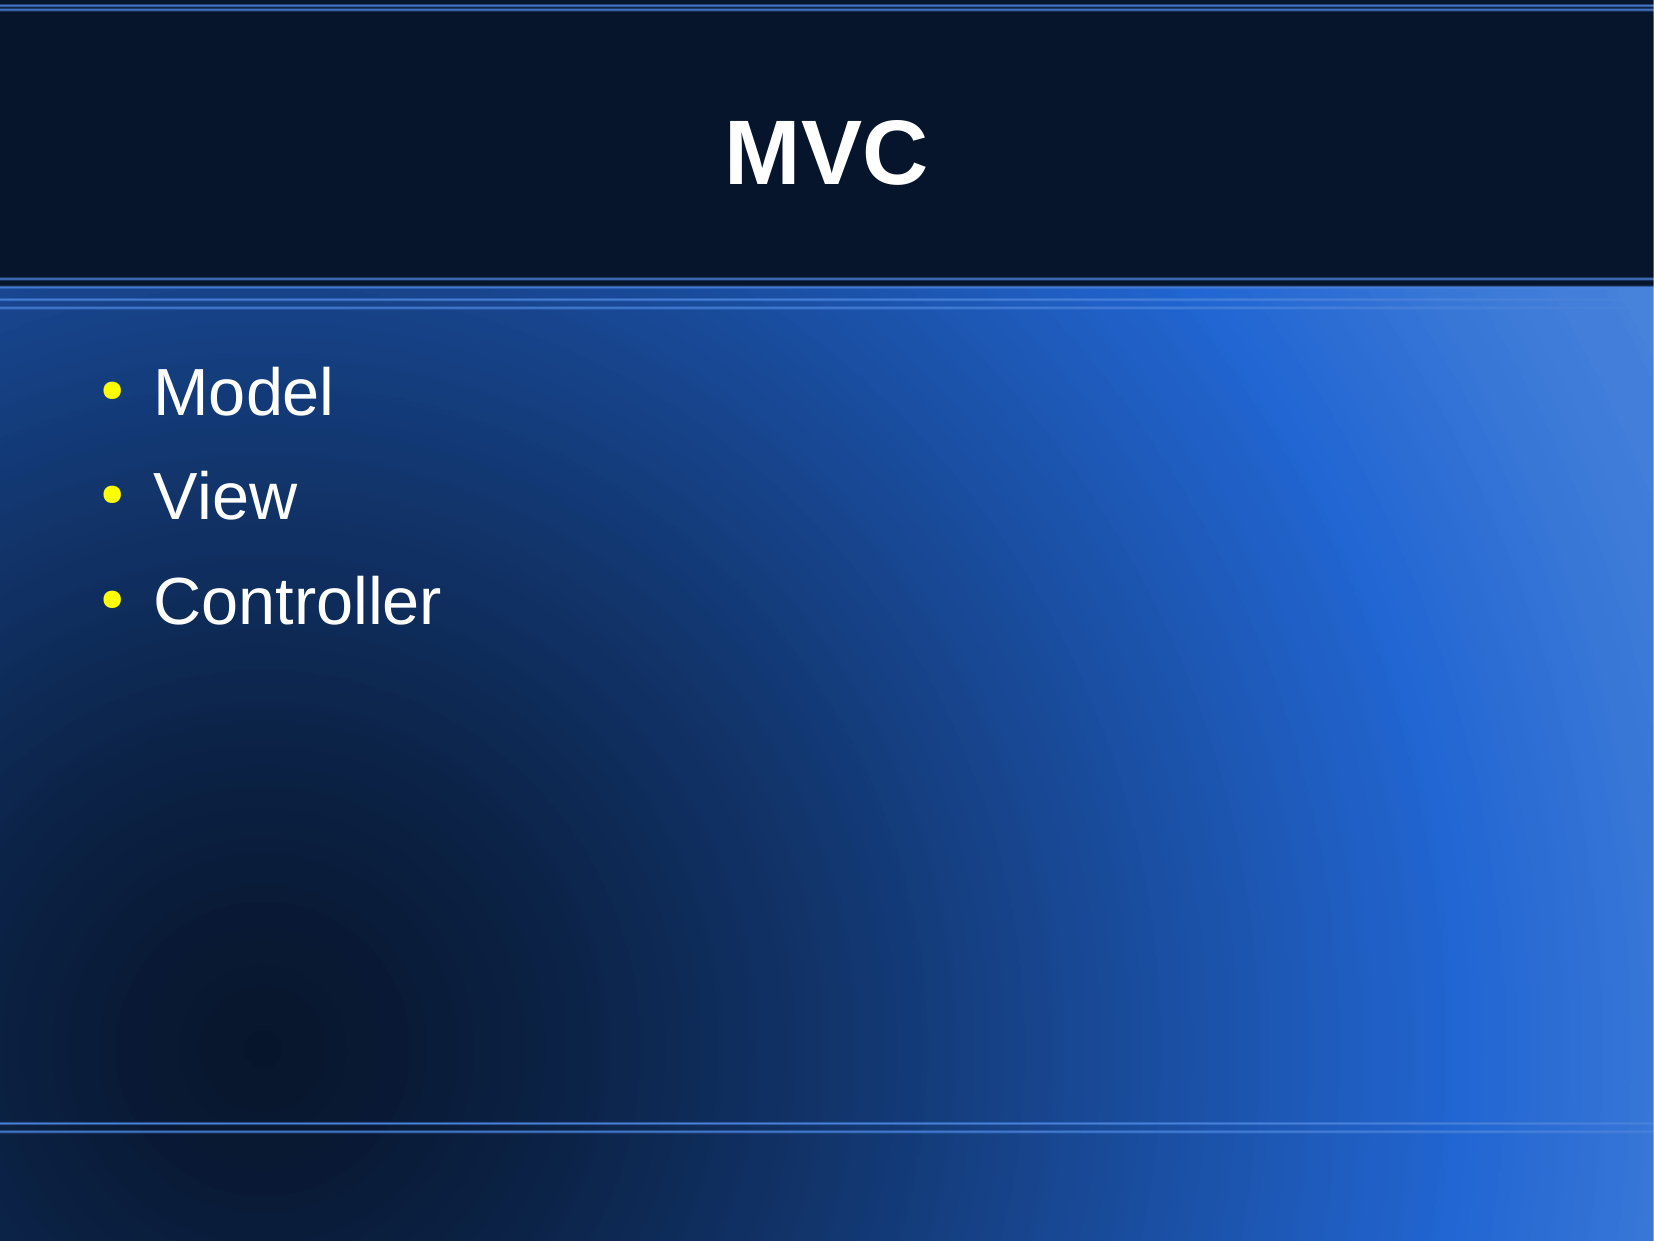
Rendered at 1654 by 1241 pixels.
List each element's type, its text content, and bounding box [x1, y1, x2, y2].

picture [0, 0, 1654, 1241]
list Model View Controller [82, 355, 1571, 1174]
title MVC [82, 49, 1571, 257]
